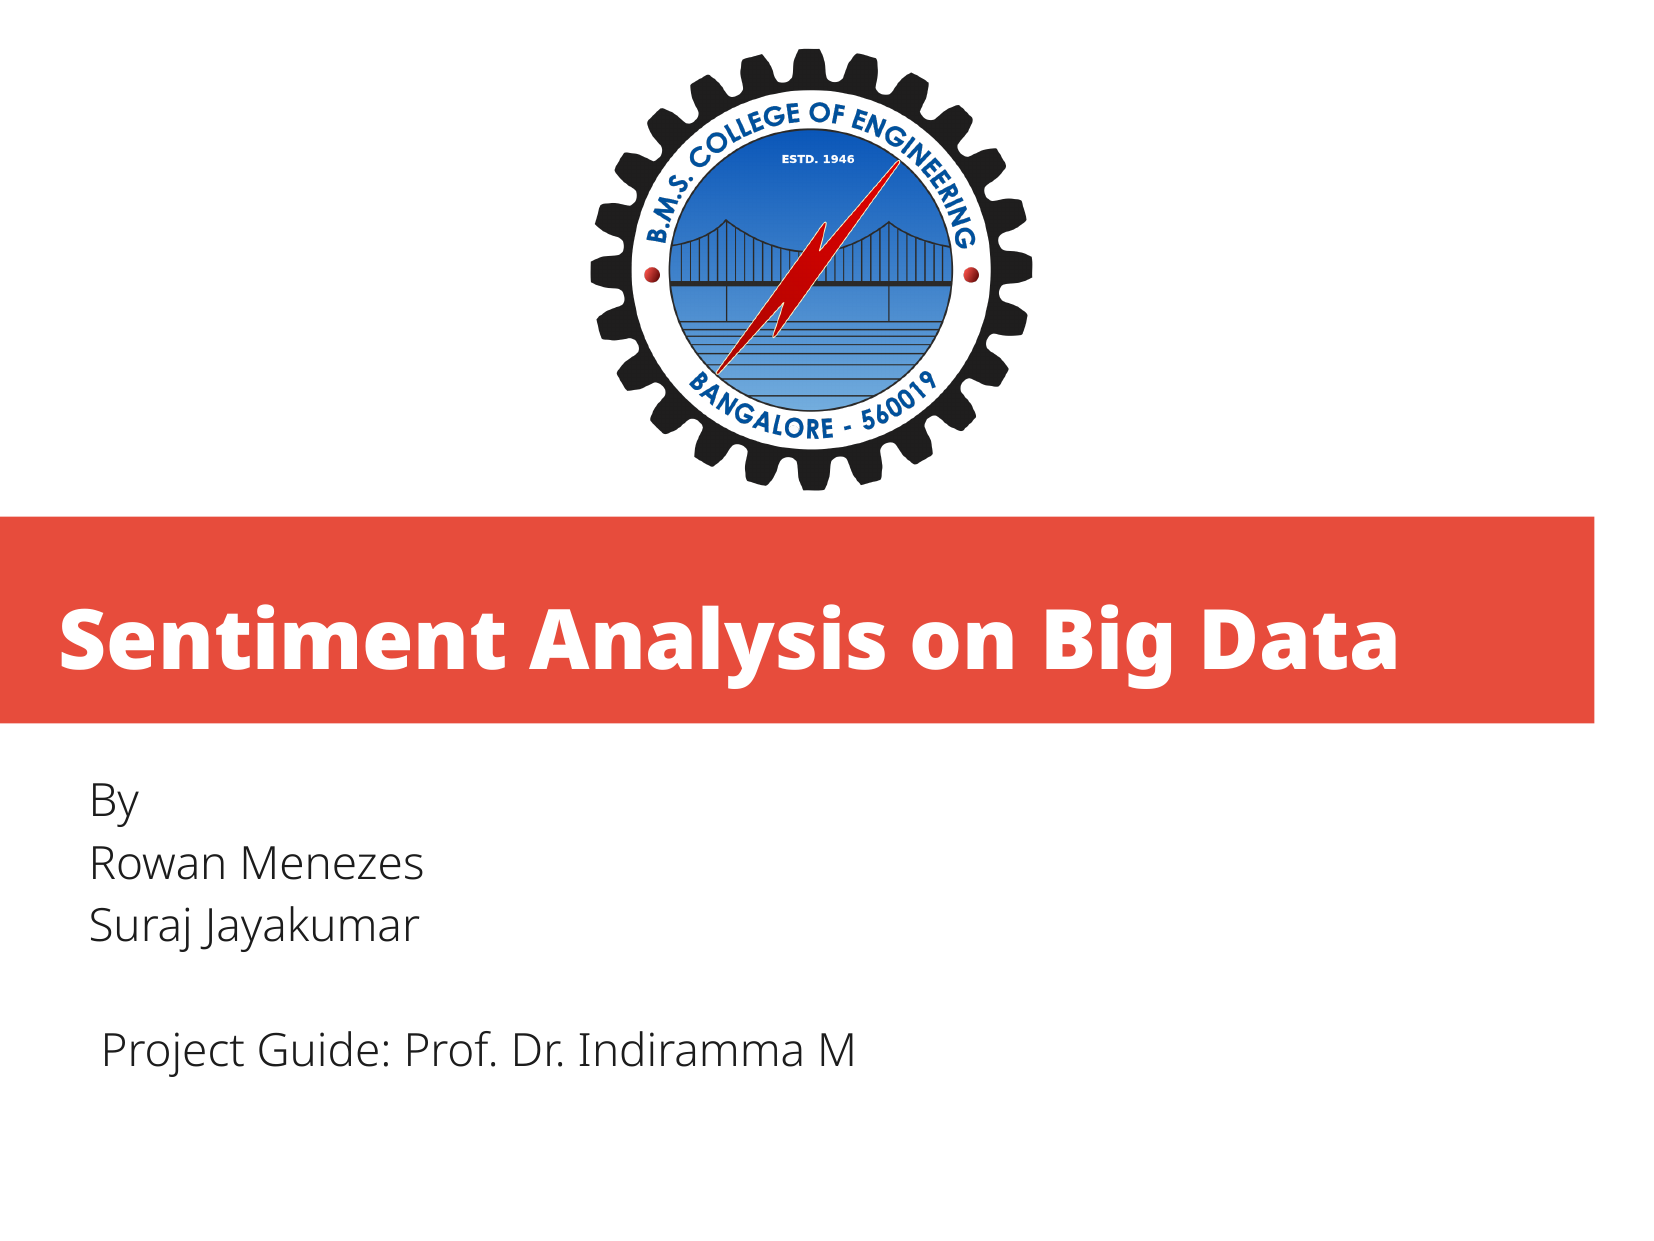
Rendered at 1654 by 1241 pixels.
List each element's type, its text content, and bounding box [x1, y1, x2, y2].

title Sentiment Analysis on Big Data [59, 546, 1595, 694]
picture [578, 45, 1039, 502]
subtitle By Rowan Menezes Suraj Jayakumar Project Guide: Prof. Dr. Indiramma M [88, 767, 1595, 1182]
